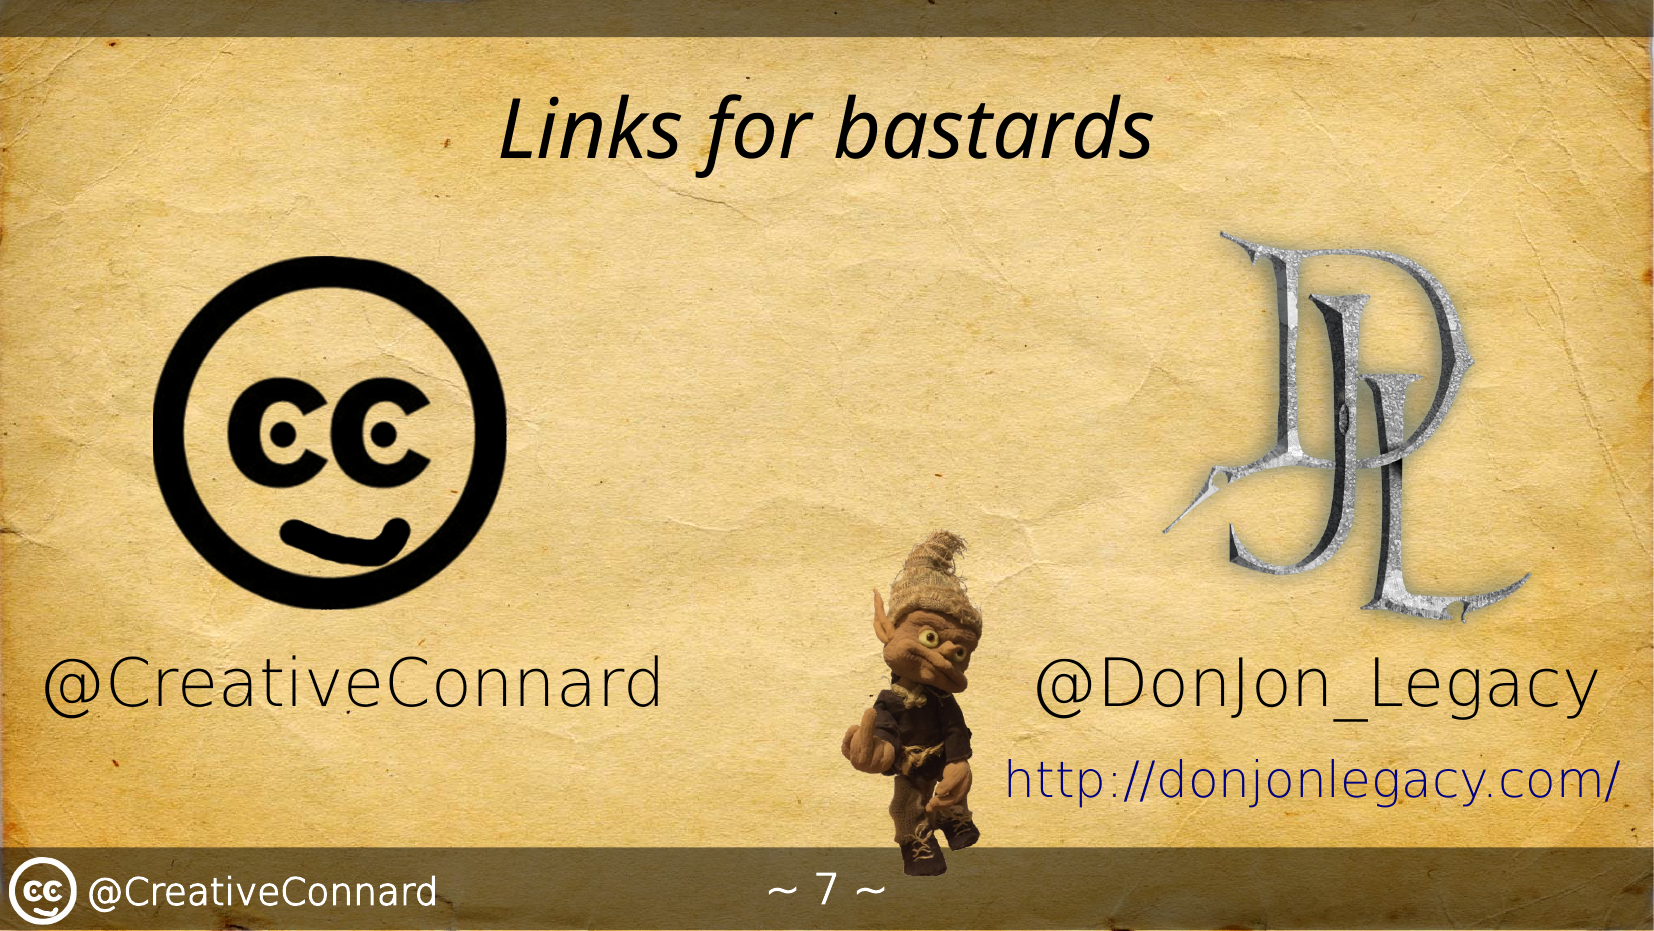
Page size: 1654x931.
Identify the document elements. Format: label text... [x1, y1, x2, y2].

text_box @CreativeConnard [23, 637, 682, 730]
picture [0, 0, 1654, 931]
text_box @DonJon_Legacy [1057, 637, 1618, 730]
title Links for bastards [82, 48, 1571, 205]
text_box http://donjonlegacy.com/ [1057, 743, 1640, 817]
